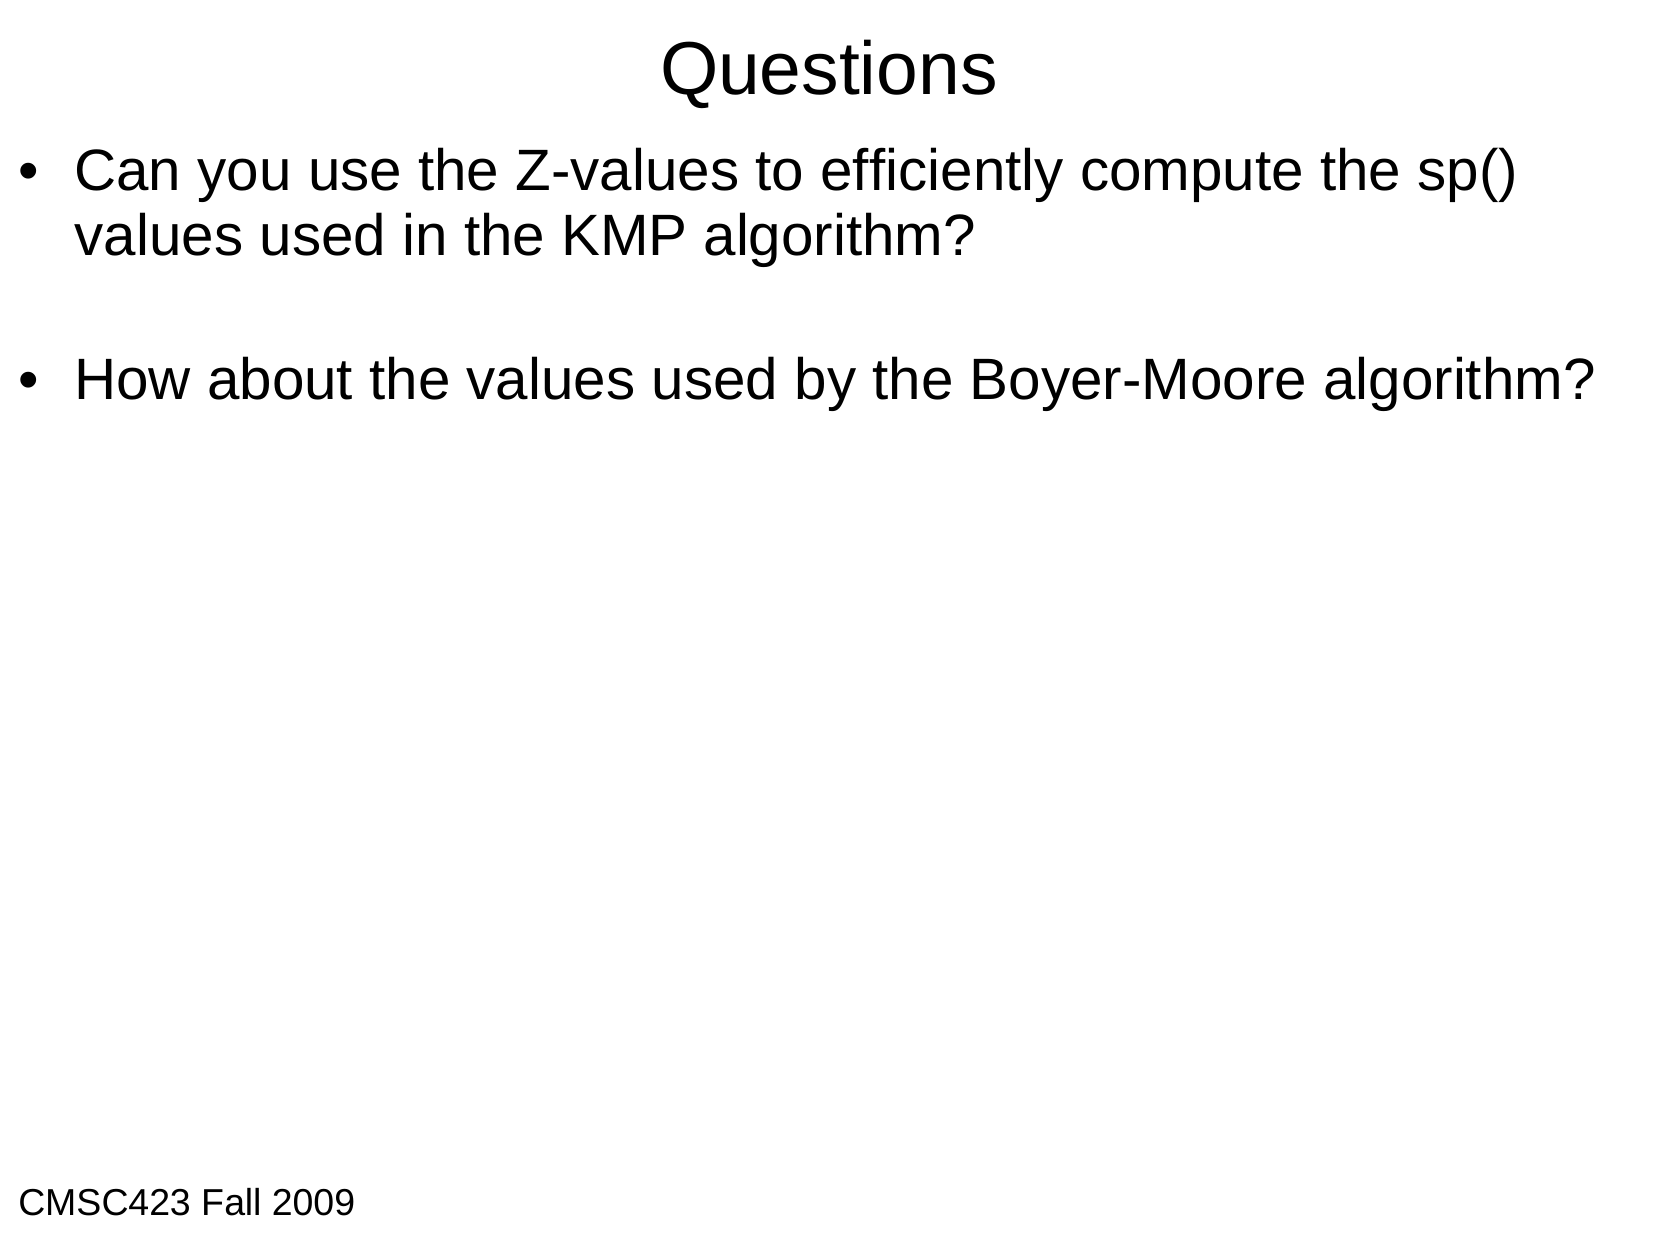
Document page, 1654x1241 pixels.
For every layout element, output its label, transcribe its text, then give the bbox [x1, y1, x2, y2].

list Can you use the Z-values to efficiently compute the sp() values used in the KMP algorithm? How about the values used by the Boyer-Moore algorithm? [18, 137, 1637, 1167]
title Questions [21, 18, 1637, 120]
